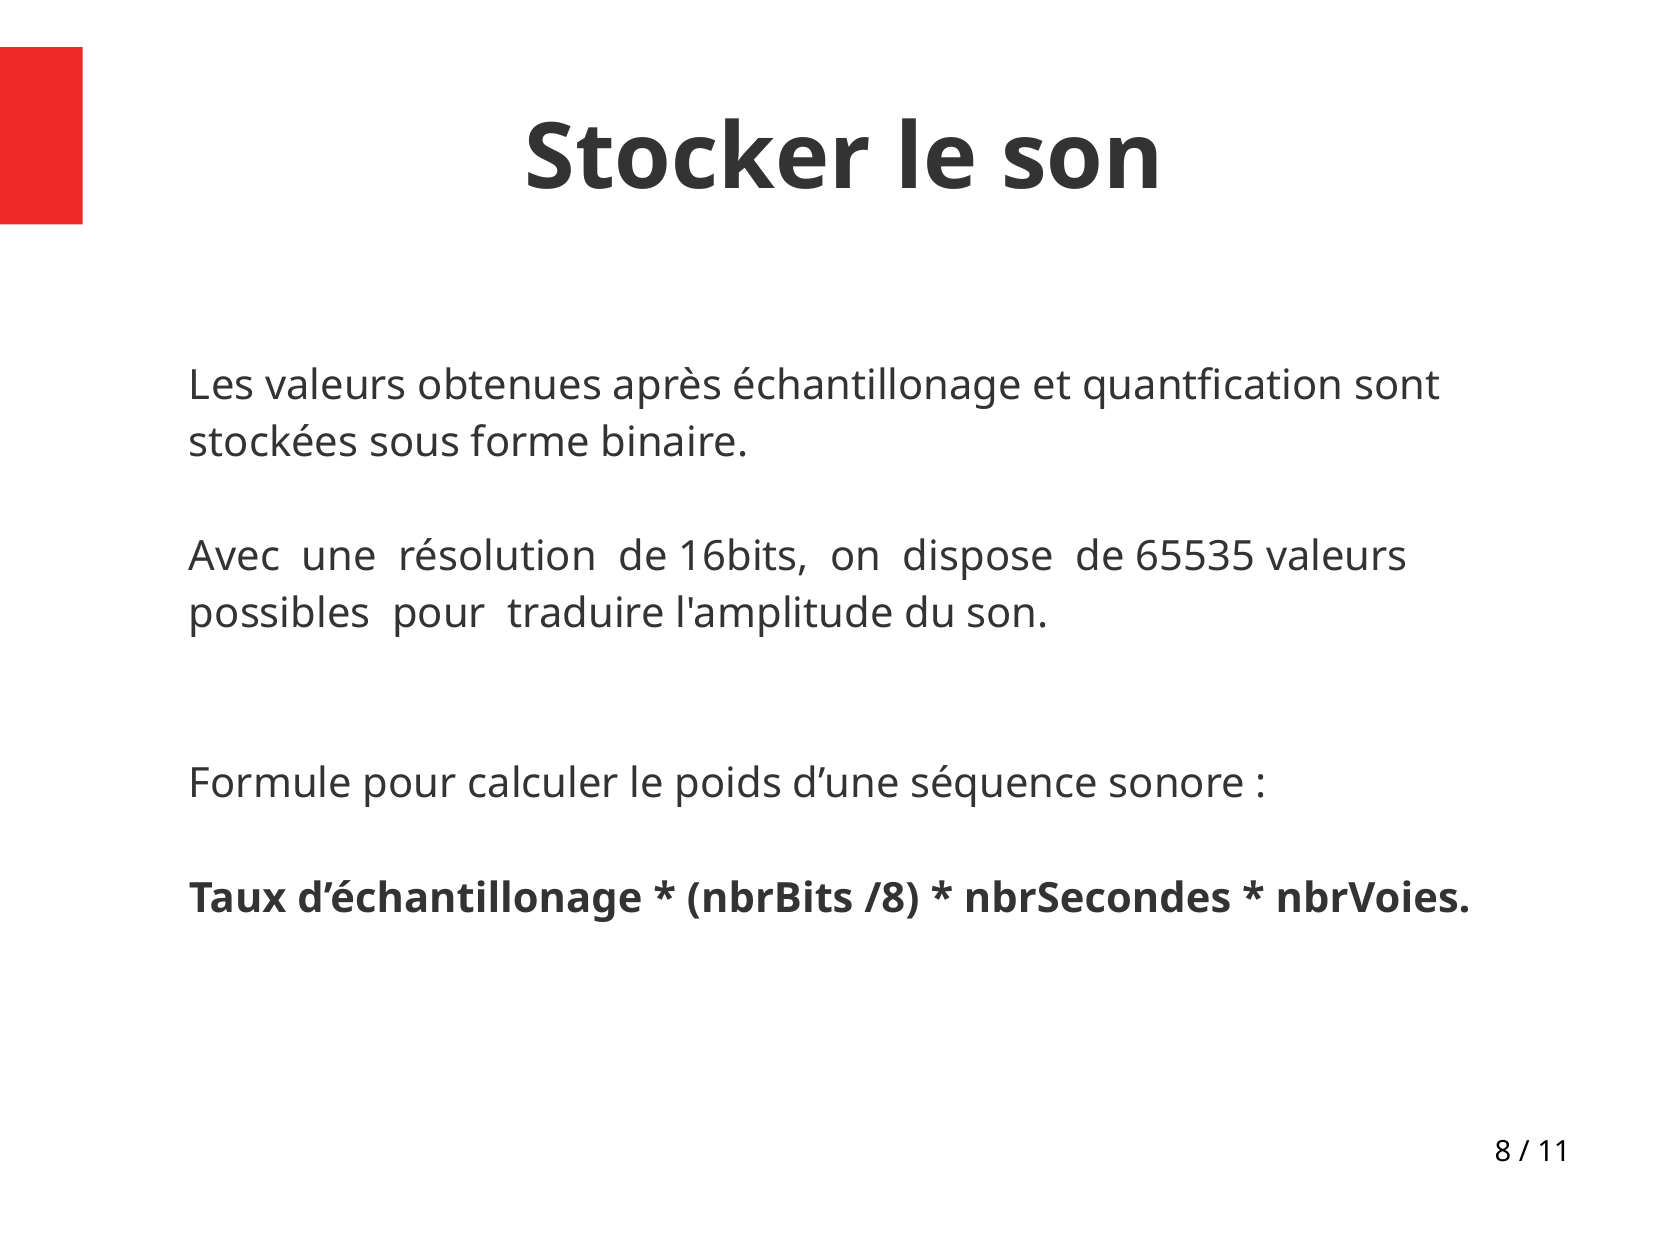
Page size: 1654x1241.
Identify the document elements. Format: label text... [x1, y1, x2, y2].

title Stocker le son [118, 49, 1571, 257]
list Les valeurs obtenues après échantillonage et quantfication sont stockées sous forme binaire. Avec une résolution de 16bits, on dispose de 65535 valeurs possibles pour traduire l'amplitude du son. Formule pour calculer le poids d’une séquence sonore : Taux d’échantillonage * (nbrBits /8) * nbrSecondes * nbrVoies. [118, 354, 1536, 1074]
